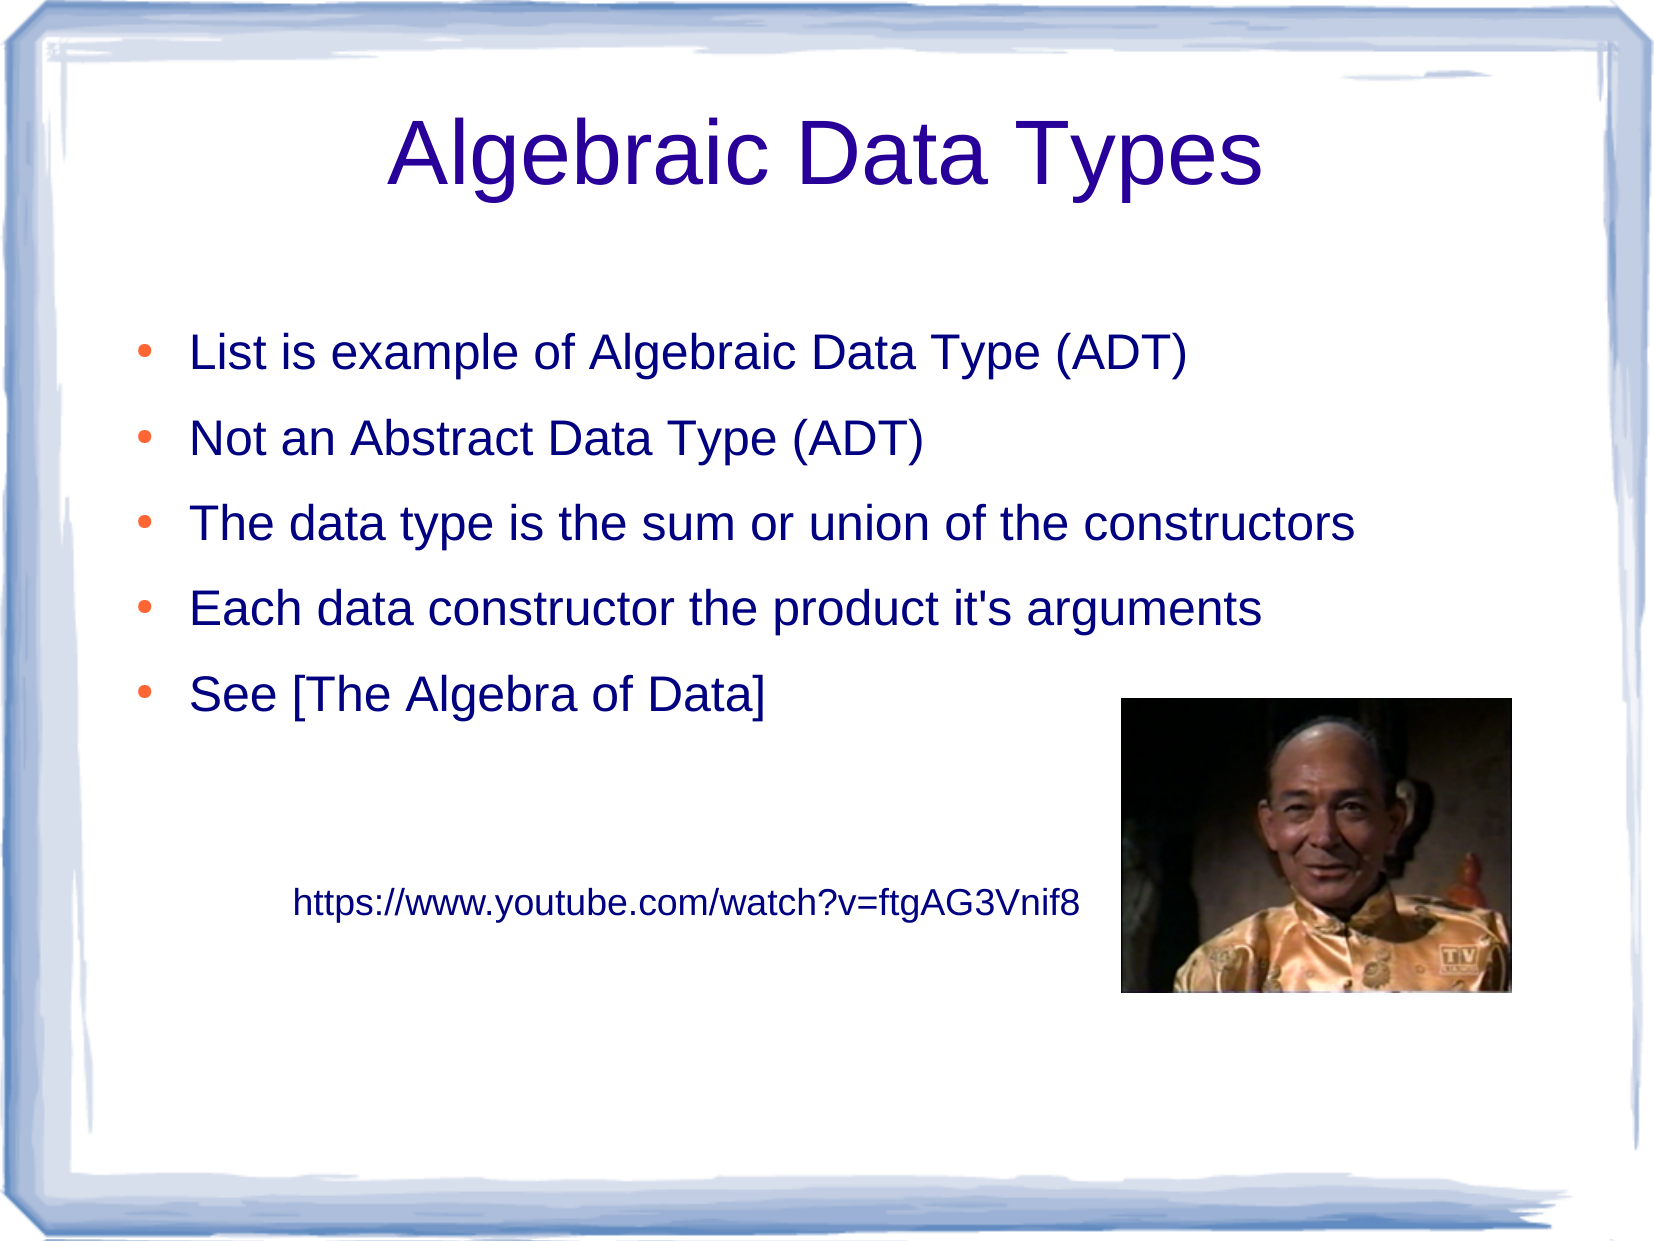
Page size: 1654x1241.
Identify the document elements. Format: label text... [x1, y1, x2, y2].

list List is example of Algebraic Data Type (ADT) Not an Abstract Data Type (ADT) The data type is the sum or union of the constructors Each data constructor the product it's arguments See [The Algebra of Data] [118, 324, 1571, 1045]
text_box https://www.youtube.com/watch?v=ftgAG3Vnif8 [277, 874, 1121, 946]
picture [0, 0, 1654, 1241]
title Algebraic Data Types [82, 49, 1571, 257]
